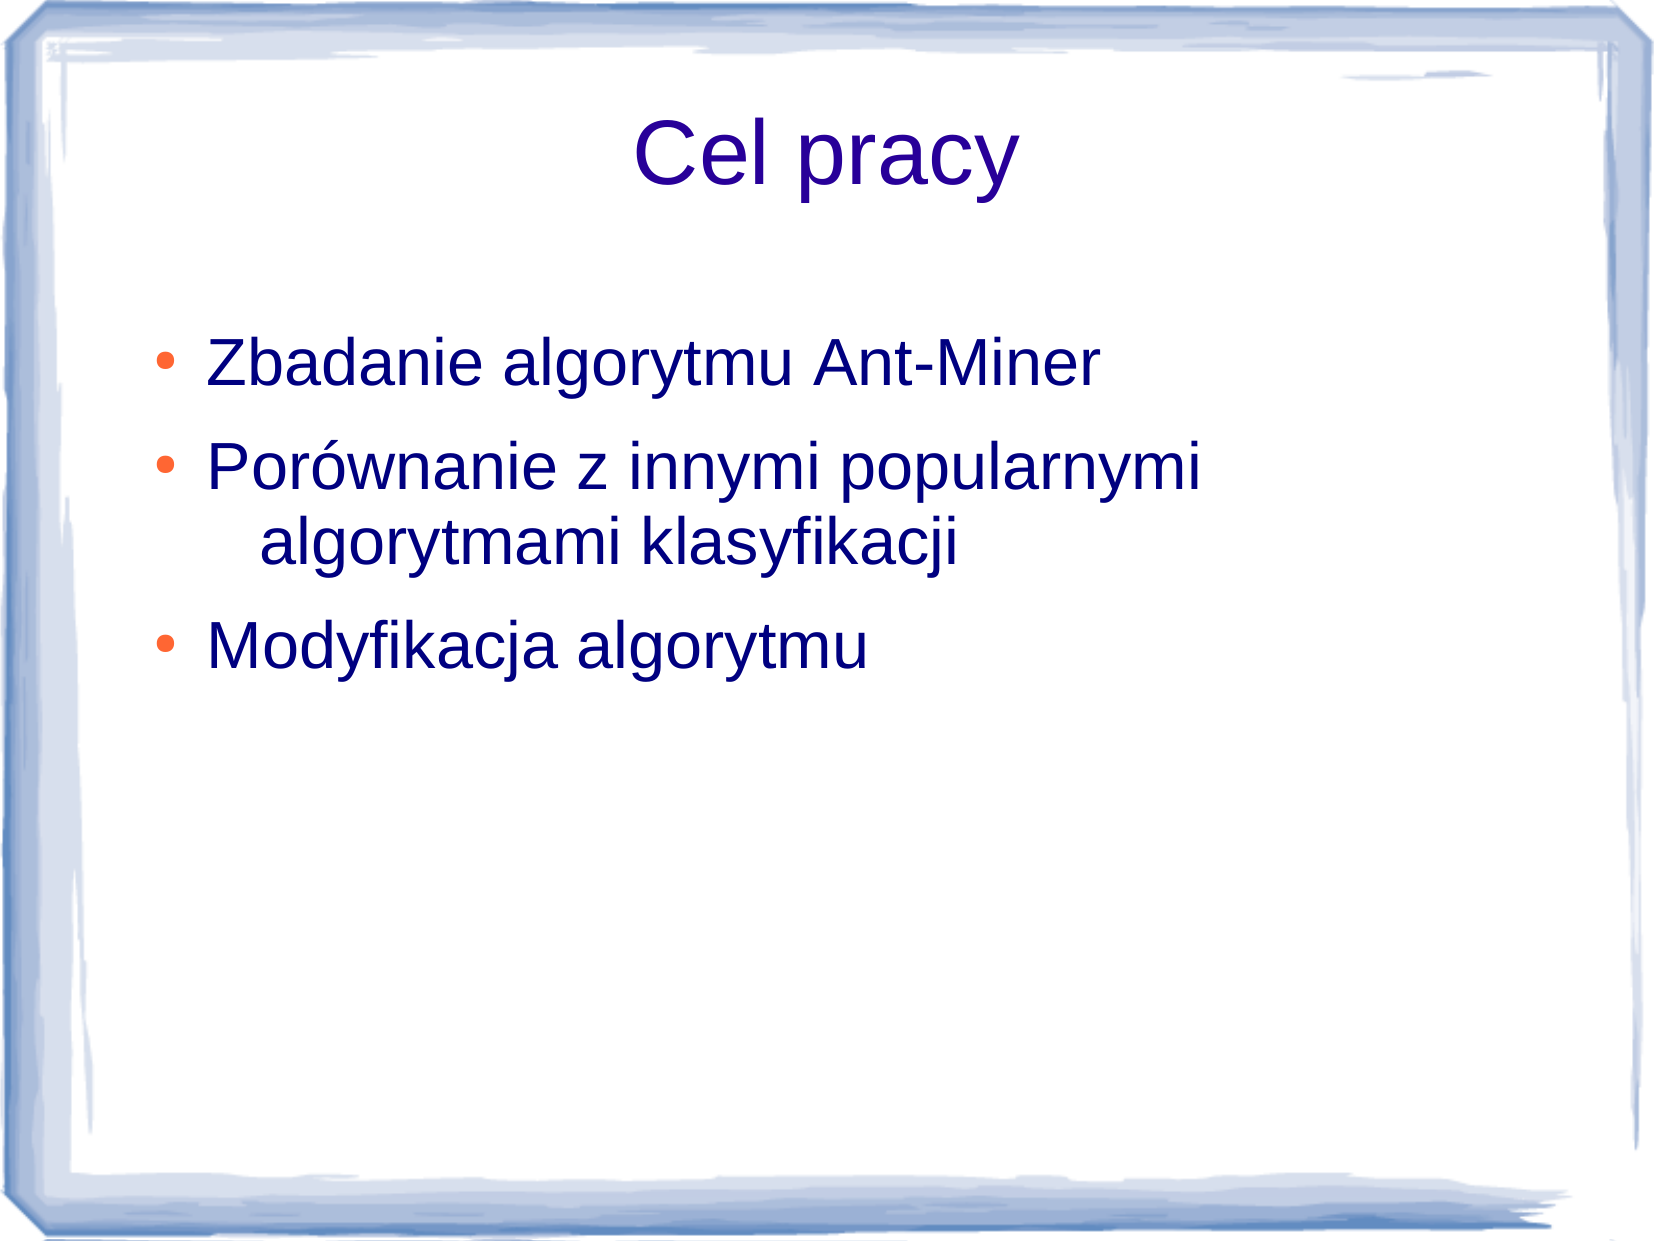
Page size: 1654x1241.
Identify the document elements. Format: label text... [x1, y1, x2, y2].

picture [0, 0, 1654, 1241]
title Cel pracy [82, 49, 1571, 257]
list Zbadanie algorytmu Ant-Miner Porównanie z innymi popularnymi algorytmami klasyfikacji Modyfikacja algorytmu [118, 324, 1571, 1004]
